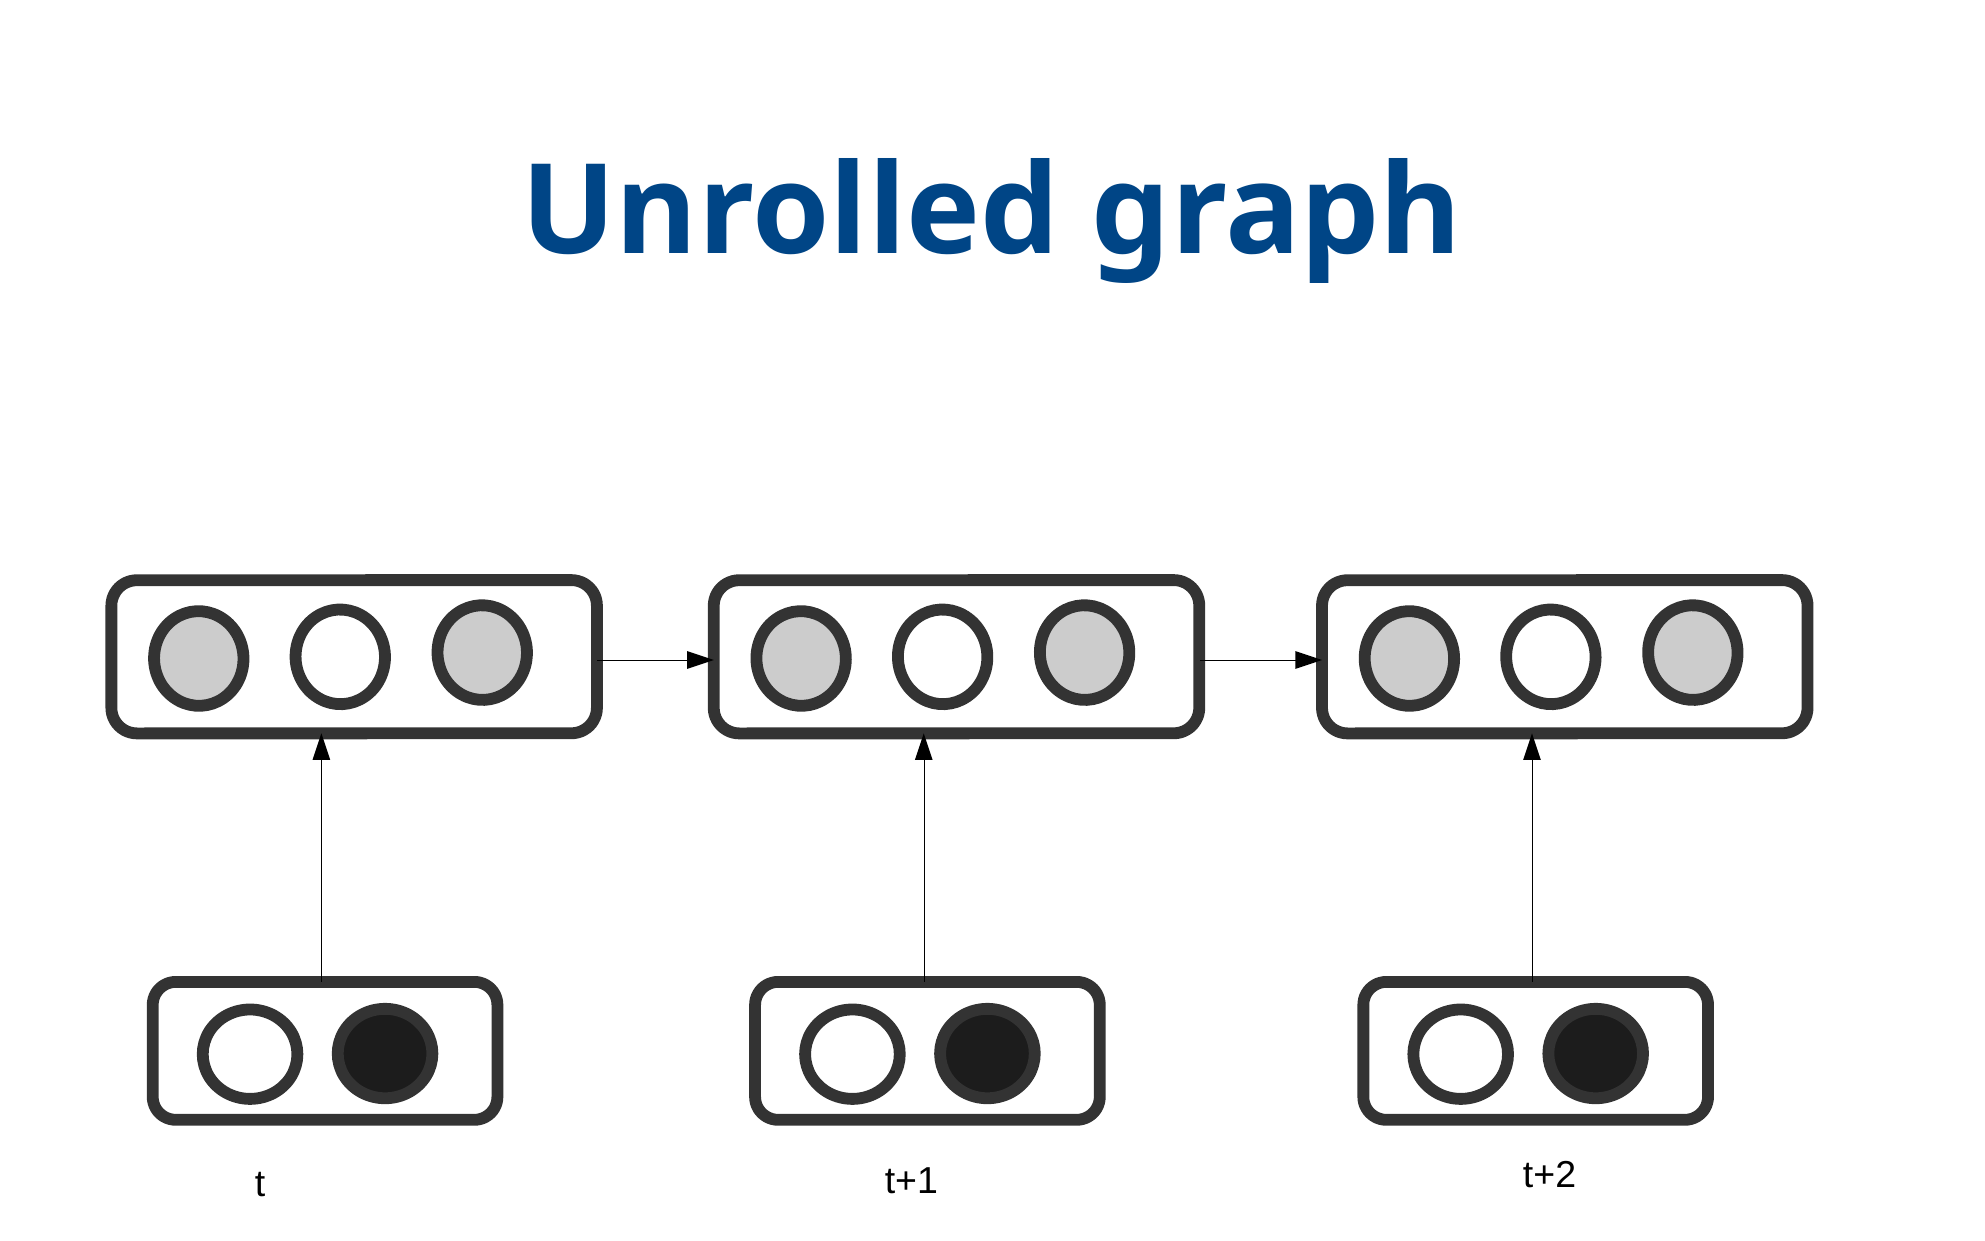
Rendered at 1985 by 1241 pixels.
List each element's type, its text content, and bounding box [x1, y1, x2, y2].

text_box [1413, 1009, 1509, 1099]
text_box [756, 611, 846, 706]
text_box [437, 605, 527, 700]
text_box [202, 1009, 298, 1099]
title Unrolled graph [99, 49, 1885, 360]
text_box [805, 1009, 900, 1099]
text_box [1506, 609, 1596, 705]
text_box [1039, 605, 1130, 700]
text_box [154, 611, 244, 706]
text_box [940, 1008, 1035, 1099]
text_box [897, 609, 988, 705]
text_box [295, 609, 385, 705]
text_box t [240, 1155, 281, 1212]
text_box t+2 [1508, 1146, 1689, 1204]
text_box [1364, 611, 1455, 706]
text_box [1548, 1008, 1644, 1099]
text_box [1648, 605, 1738, 700]
text_box [337, 1008, 433, 1099]
text_box t+1 [870, 1151, 953, 1209]
